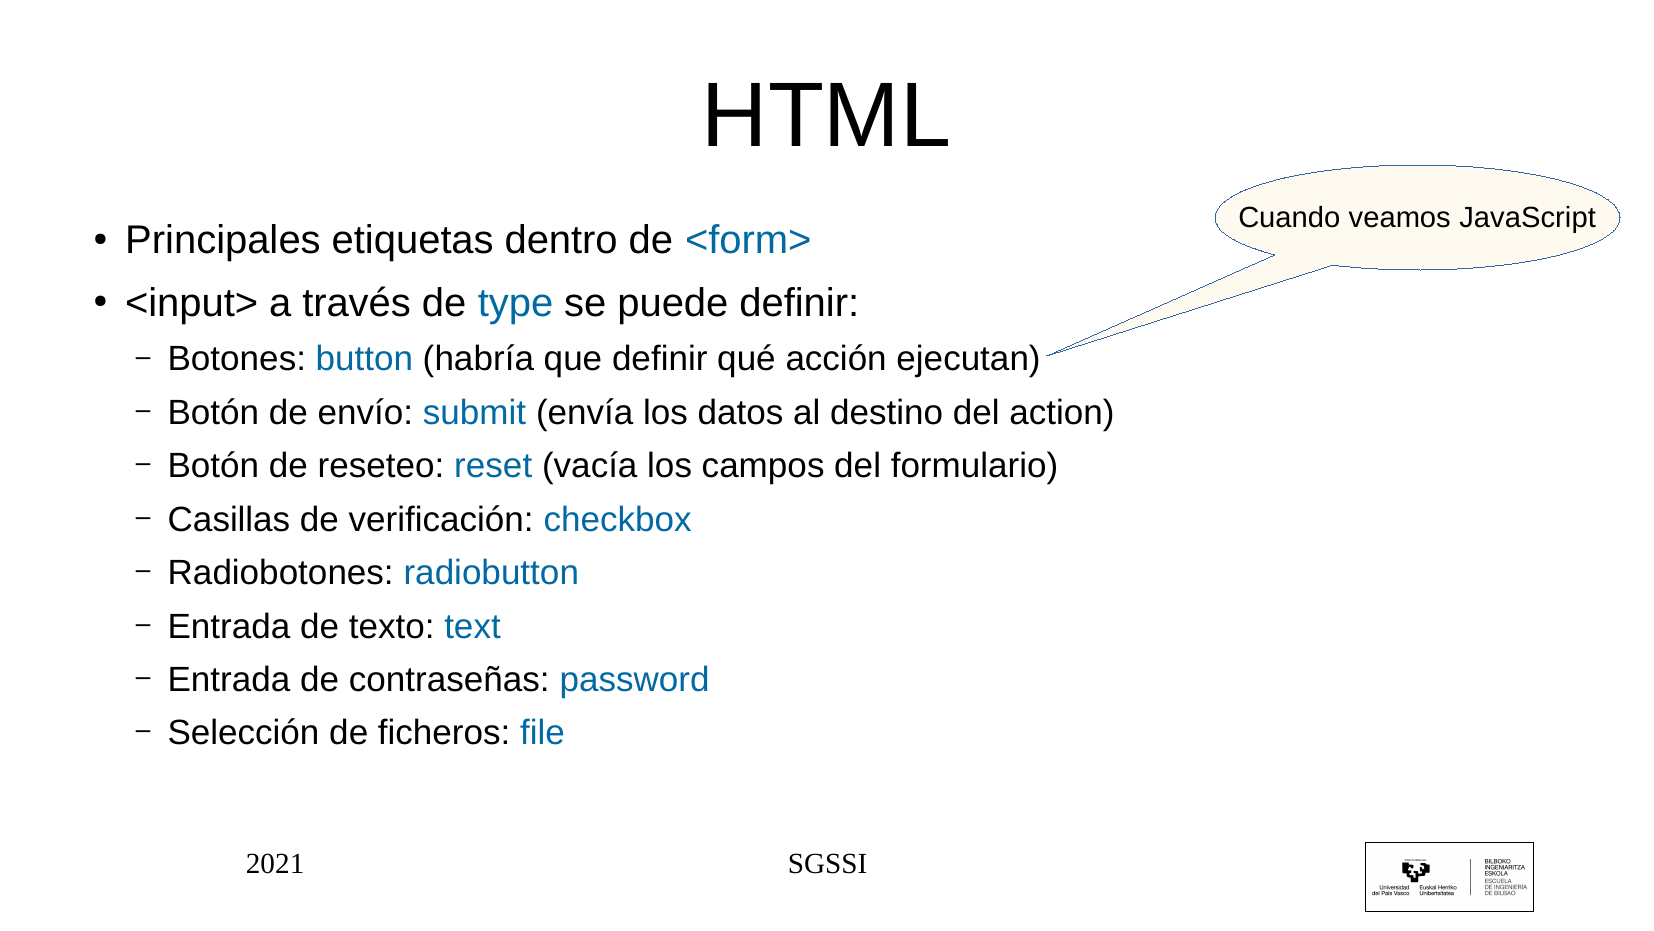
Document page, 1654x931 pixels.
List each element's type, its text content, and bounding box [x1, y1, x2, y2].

title HTML [82, 37, 1571, 193]
text_box Cuando veamos JavaScript [1046, 165, 1621, 356]
list Principales etiquetas dentro de <form> <input> a través de type se puede definir: Botones: button (habría que definir qué acción ejecutan) Botón de envío: submit (envía los datos al destino del action) Botón de reseteo: reset (vacía los campos del formulario) Casillas de verificación: checkbox Radiobotones: radiobutton Entrada de texto: text Entrada de contraseñas: password Selección de ficheros: file [82, 217, 1456, 758]
picture [1366, 843, 1533, 911]
